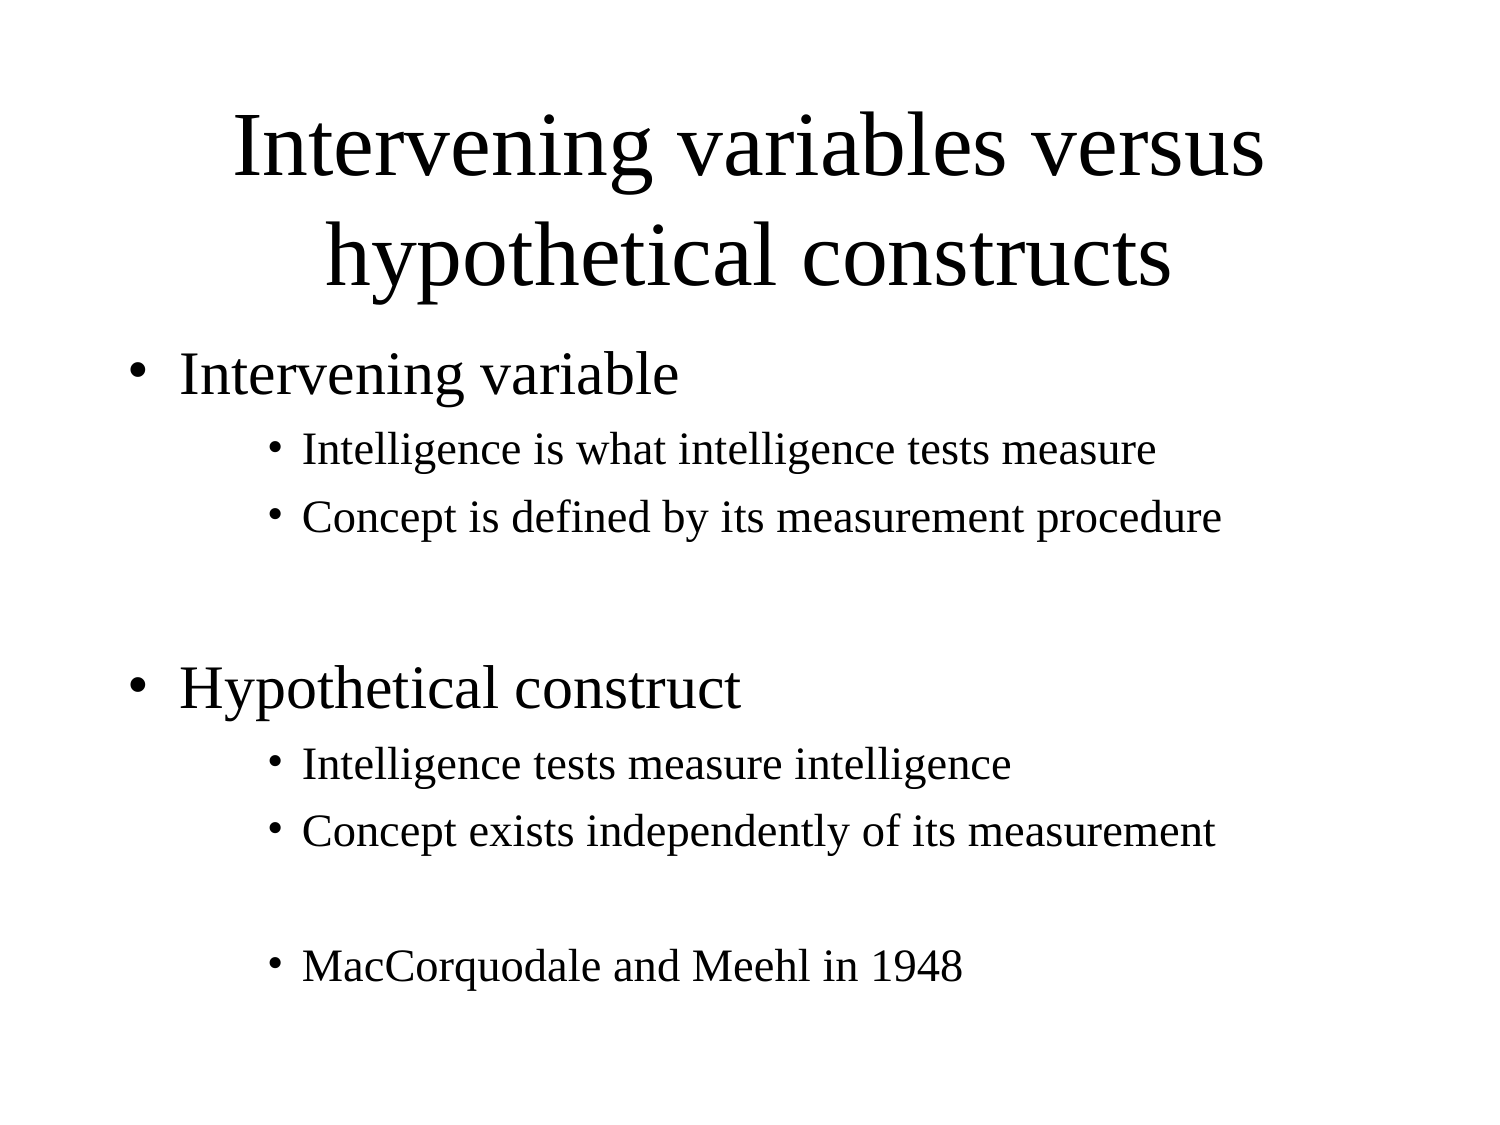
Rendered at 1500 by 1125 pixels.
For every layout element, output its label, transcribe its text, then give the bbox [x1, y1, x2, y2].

list Intervening variable Intelligence is what intelligence tests measure Concept is defined by its measurement procedure Hypothetical construct Intelligence tests measure intelligence Concept exists independently of its measurement MacCorquodale and Meehl in 1948 [112, 324, 1388, 1000]
title Intervening variables versus hypothetical constructs [112, 99, 1388, 288]
